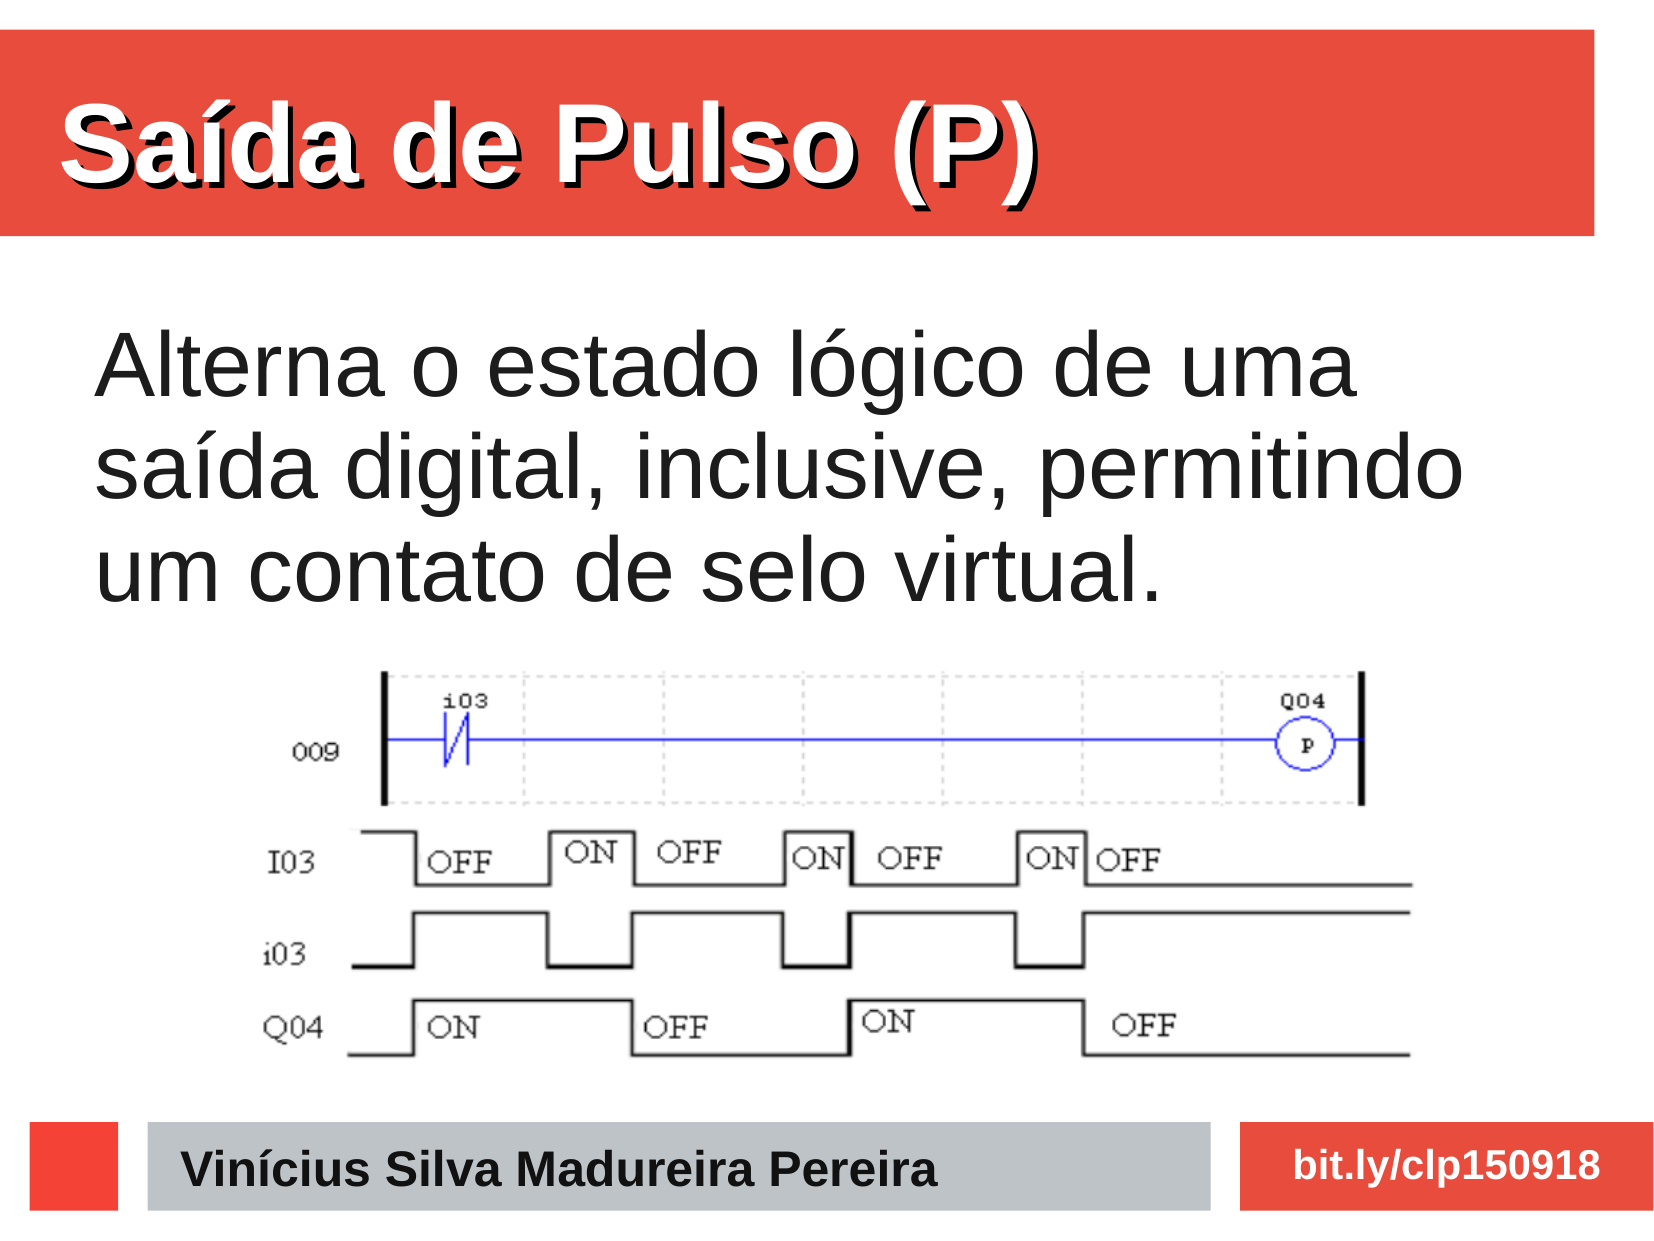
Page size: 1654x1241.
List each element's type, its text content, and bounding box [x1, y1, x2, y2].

text_box Vinícius Silva Madureira Pereira [165, 1133, 1170, 1205]
text_box bit.ly/clp150918 [1228, 1133, 1654, 1205]
list Alterna o estado lógico de uma saída digital, inclusive, permitindo um contato de selo virtual. [59, 312, 1565, 1081]
title Saída de Pulso (P) [59, 59, 1595, 207]
picture [212, 631, 1441, 1092]
